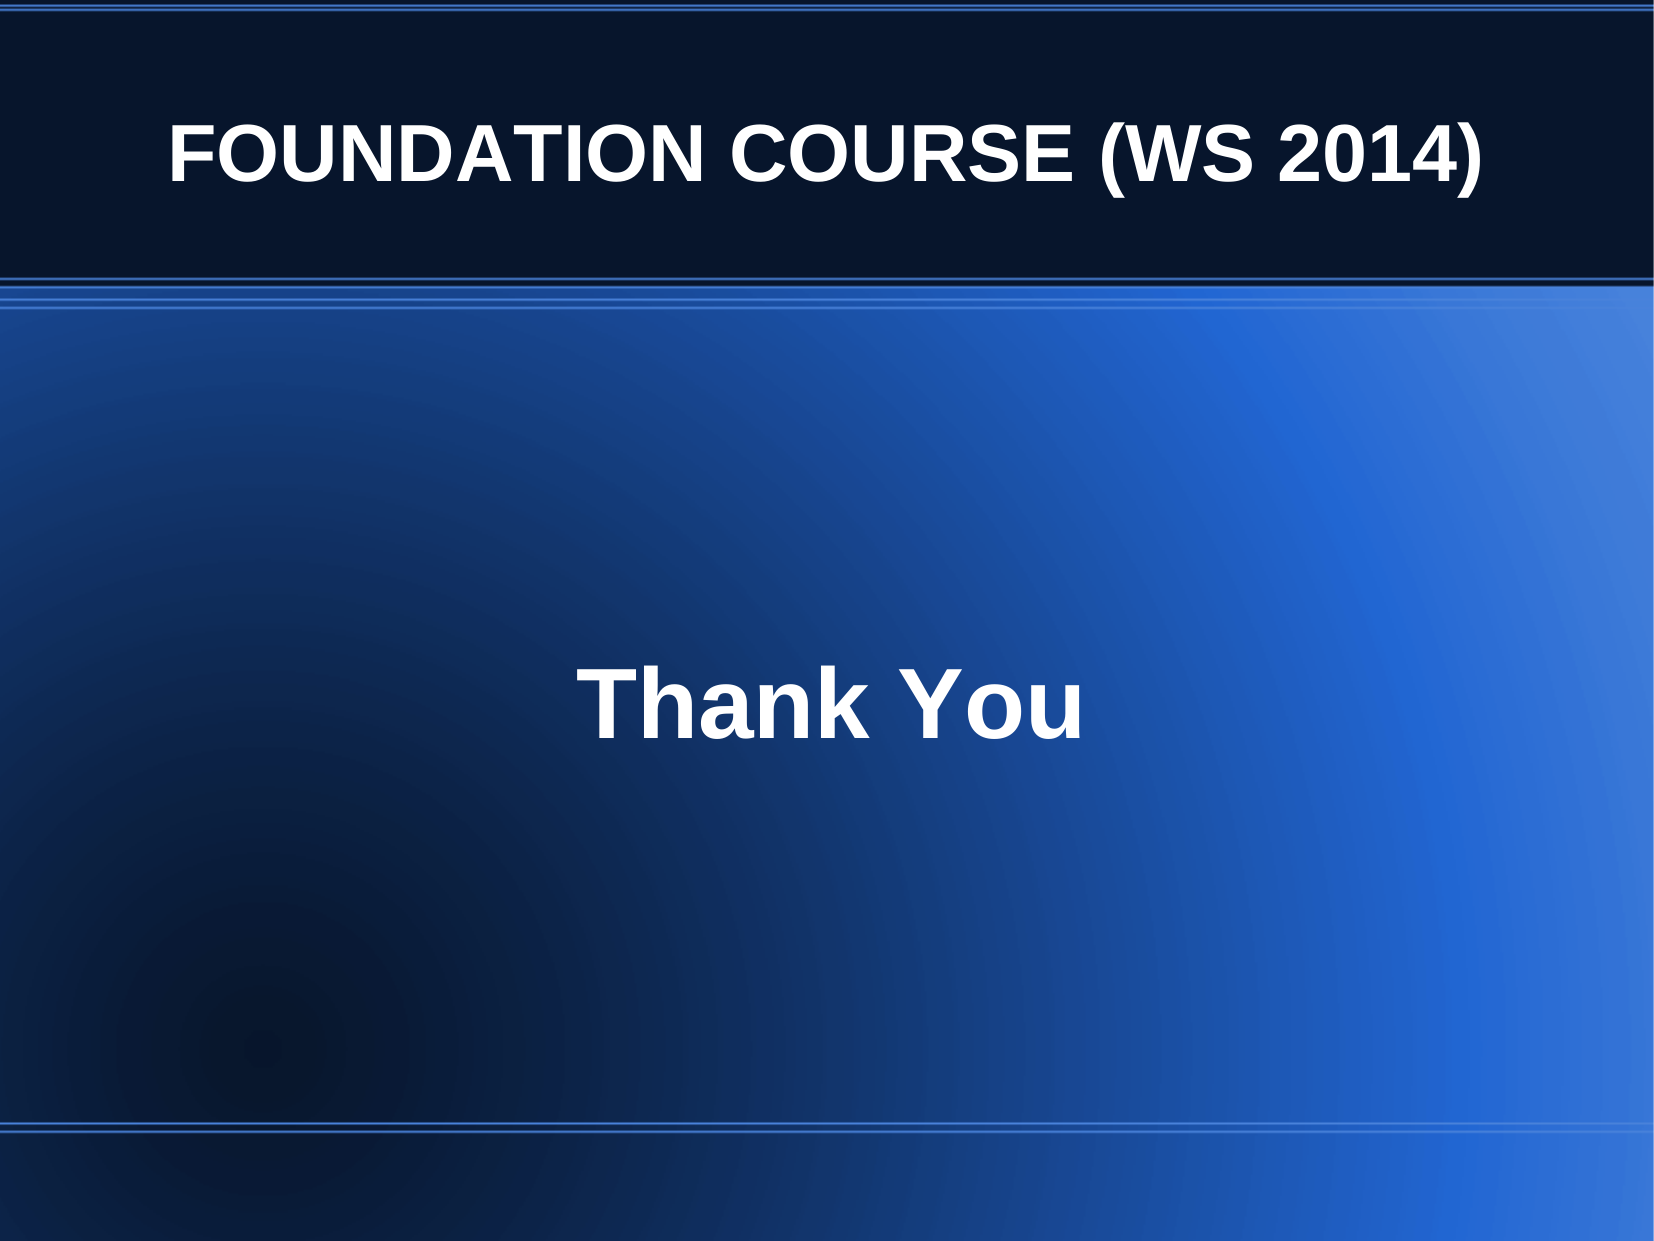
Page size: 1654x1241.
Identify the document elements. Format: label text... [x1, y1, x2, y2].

subtitle Thank You [72, 338, 1591, 1070]
picture [0, 0, 1654, 1241]
title FOUNDATION COURSE (WS 2014) [82, 49, 1571, 257]
